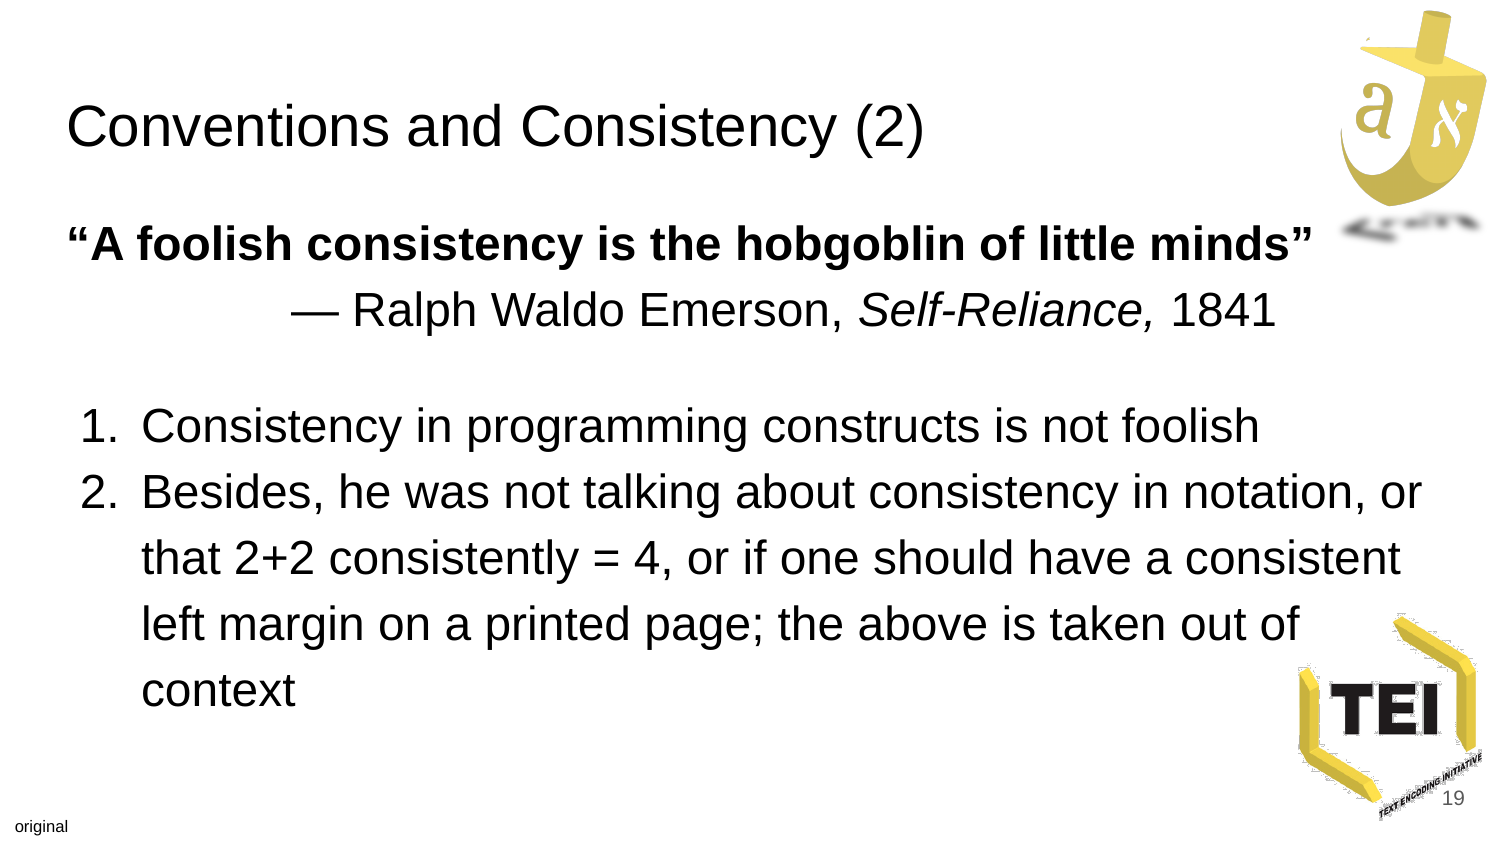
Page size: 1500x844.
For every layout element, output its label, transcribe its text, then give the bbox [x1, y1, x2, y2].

list “A foolish consistency is the hobgoblin of little minds” — Ralph Waldo Emerson, Self-Reliance, 1841 Consistency in programming constructs is not foolish Besides, he was not talking about consistency in notation, or that 2+2 consistently = 4, or if one should have a consistent left margin on a printed page; the above is taken out of context [51, 189, 1449, 750]
picture [1324, 0, 1497, 250]
slide_number <number> [1389, 764, 1480, 830]
text_box original [0, 810, 114, 844]
title Conventions and Consistency (2) [51, 72, 1449, 167]
picture [1275, 604, 1500, 830]
